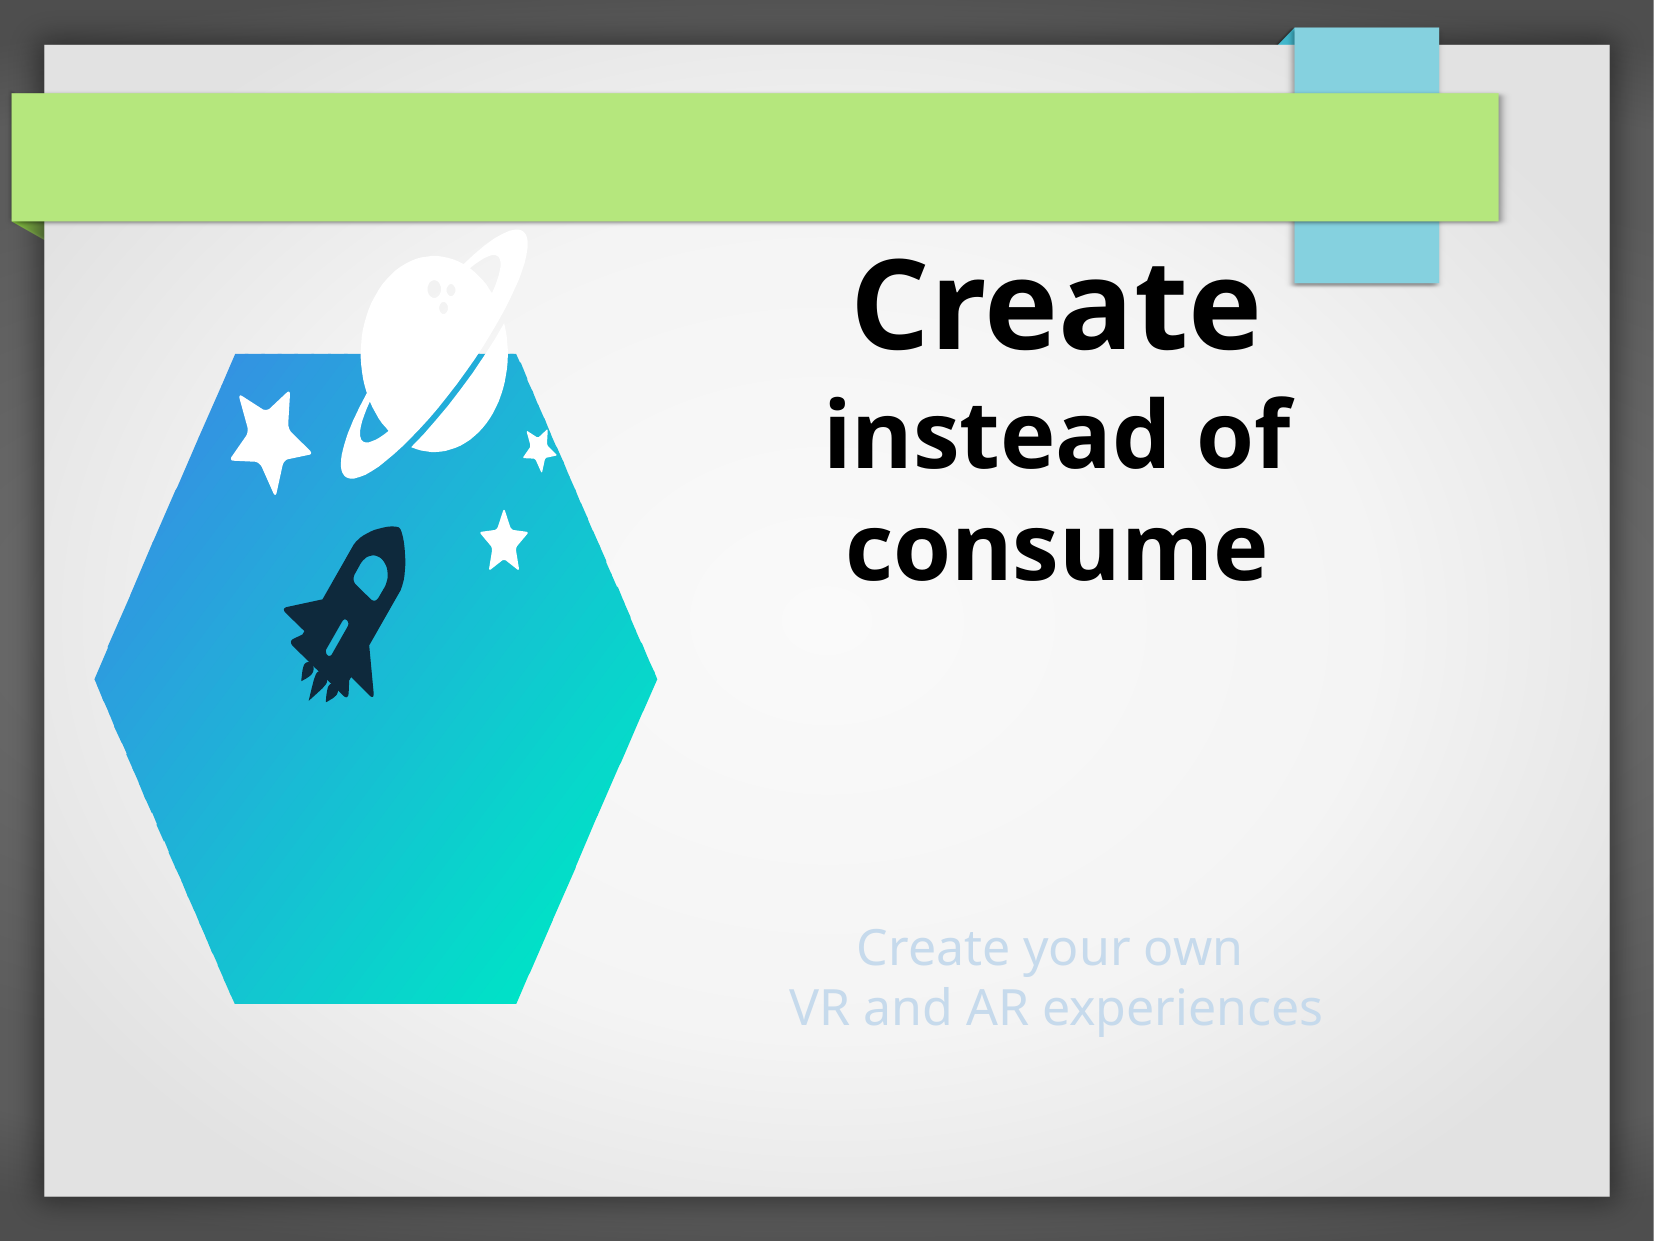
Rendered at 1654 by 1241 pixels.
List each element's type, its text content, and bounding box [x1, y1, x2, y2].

title Create instead of consume [700, 209, 1413, 823]
picture [0, 0, 1654, 1241]
text_box [94, 229, 658, 1004]
list Create your own VR and AR experiences [739, 900, 1375, 1150]
